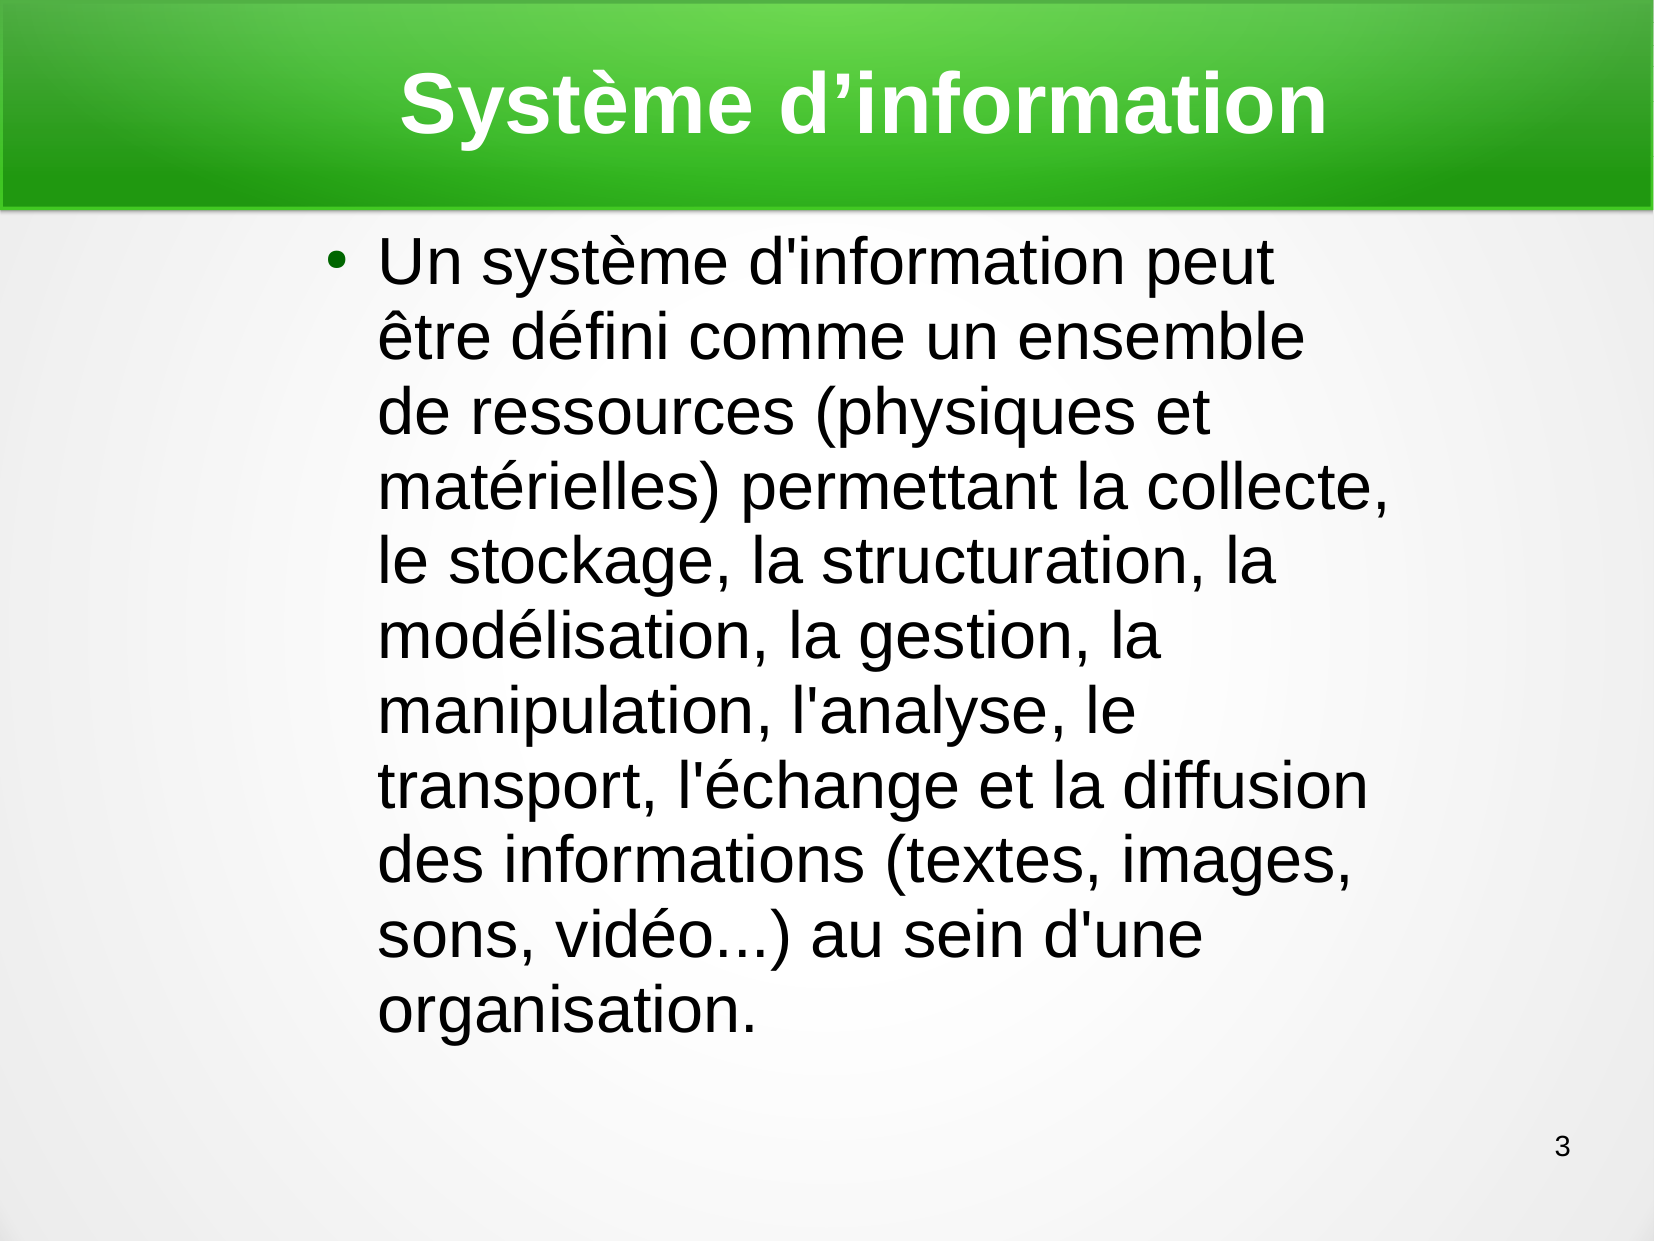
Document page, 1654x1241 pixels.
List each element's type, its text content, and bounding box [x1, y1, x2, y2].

title Système d’information [276, 0, 1453, 208]
list Un système d'information peut être défini comme un ensemble de ressources (physiques et matérielles) permettant la collecte, le stockage, la structuration, la modélisation, la gestion, la manipulation, l'analyse, le transport, l'échange et la diffusion des informations (textes, images, sons, vidéo...) au sein d'une organisation. [307, 702, 1395, 1090]
list Un système d'information peut être défini comme un ensemble de ressources (physiques et matérielles) permettant la collecte, le stockage, la structuration, la modélisation, la gestion, la manipulation, l'analyse, le transport, l'échange et la diffusion des informations (textes, images, sons, vidéo...) au sein d'une organisation. [307, 224, 1395, 540]
text_box [5, 540, 1651, 702]
